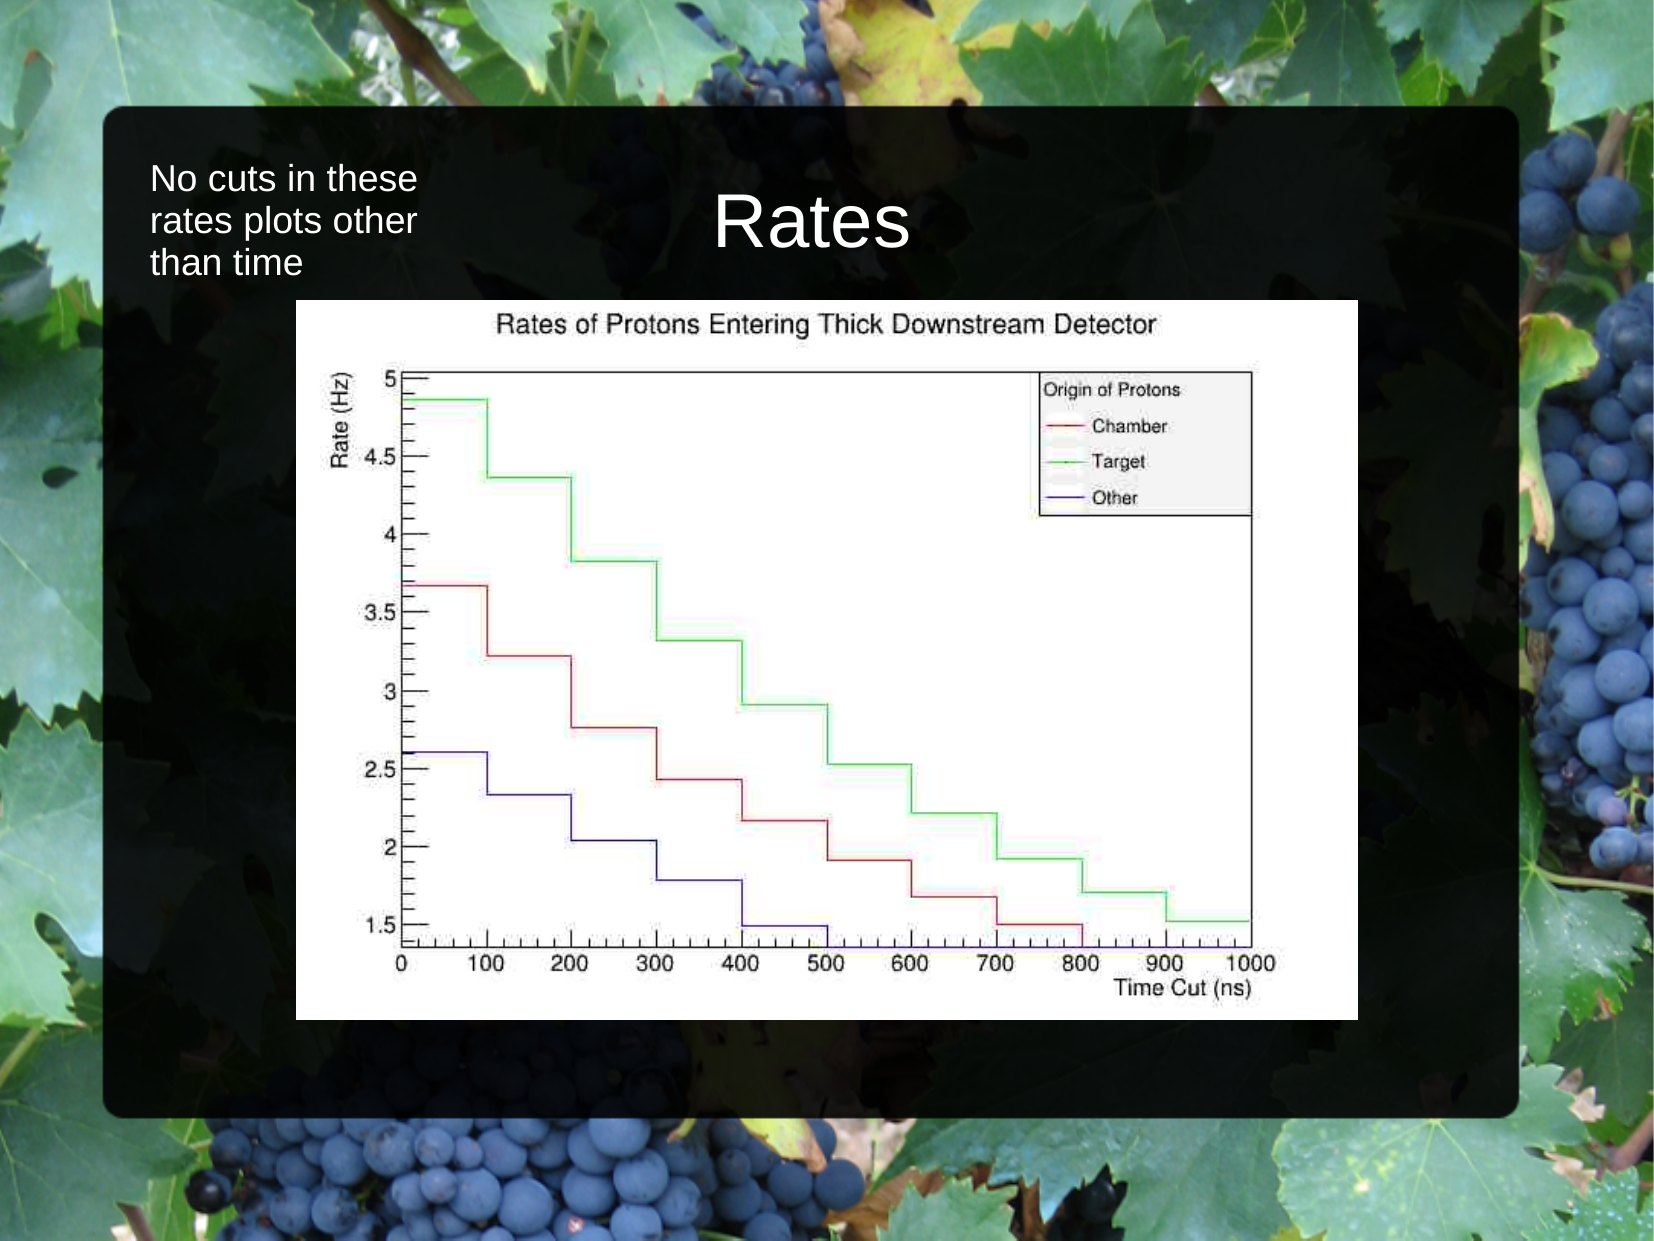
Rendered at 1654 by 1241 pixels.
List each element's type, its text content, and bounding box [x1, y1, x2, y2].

title Rates [118, 117, 1506, 325]
text_box No cuts in these rates plots other than time [135, 150, 436, 291]
picture [0, 0, 1654, 1241]
